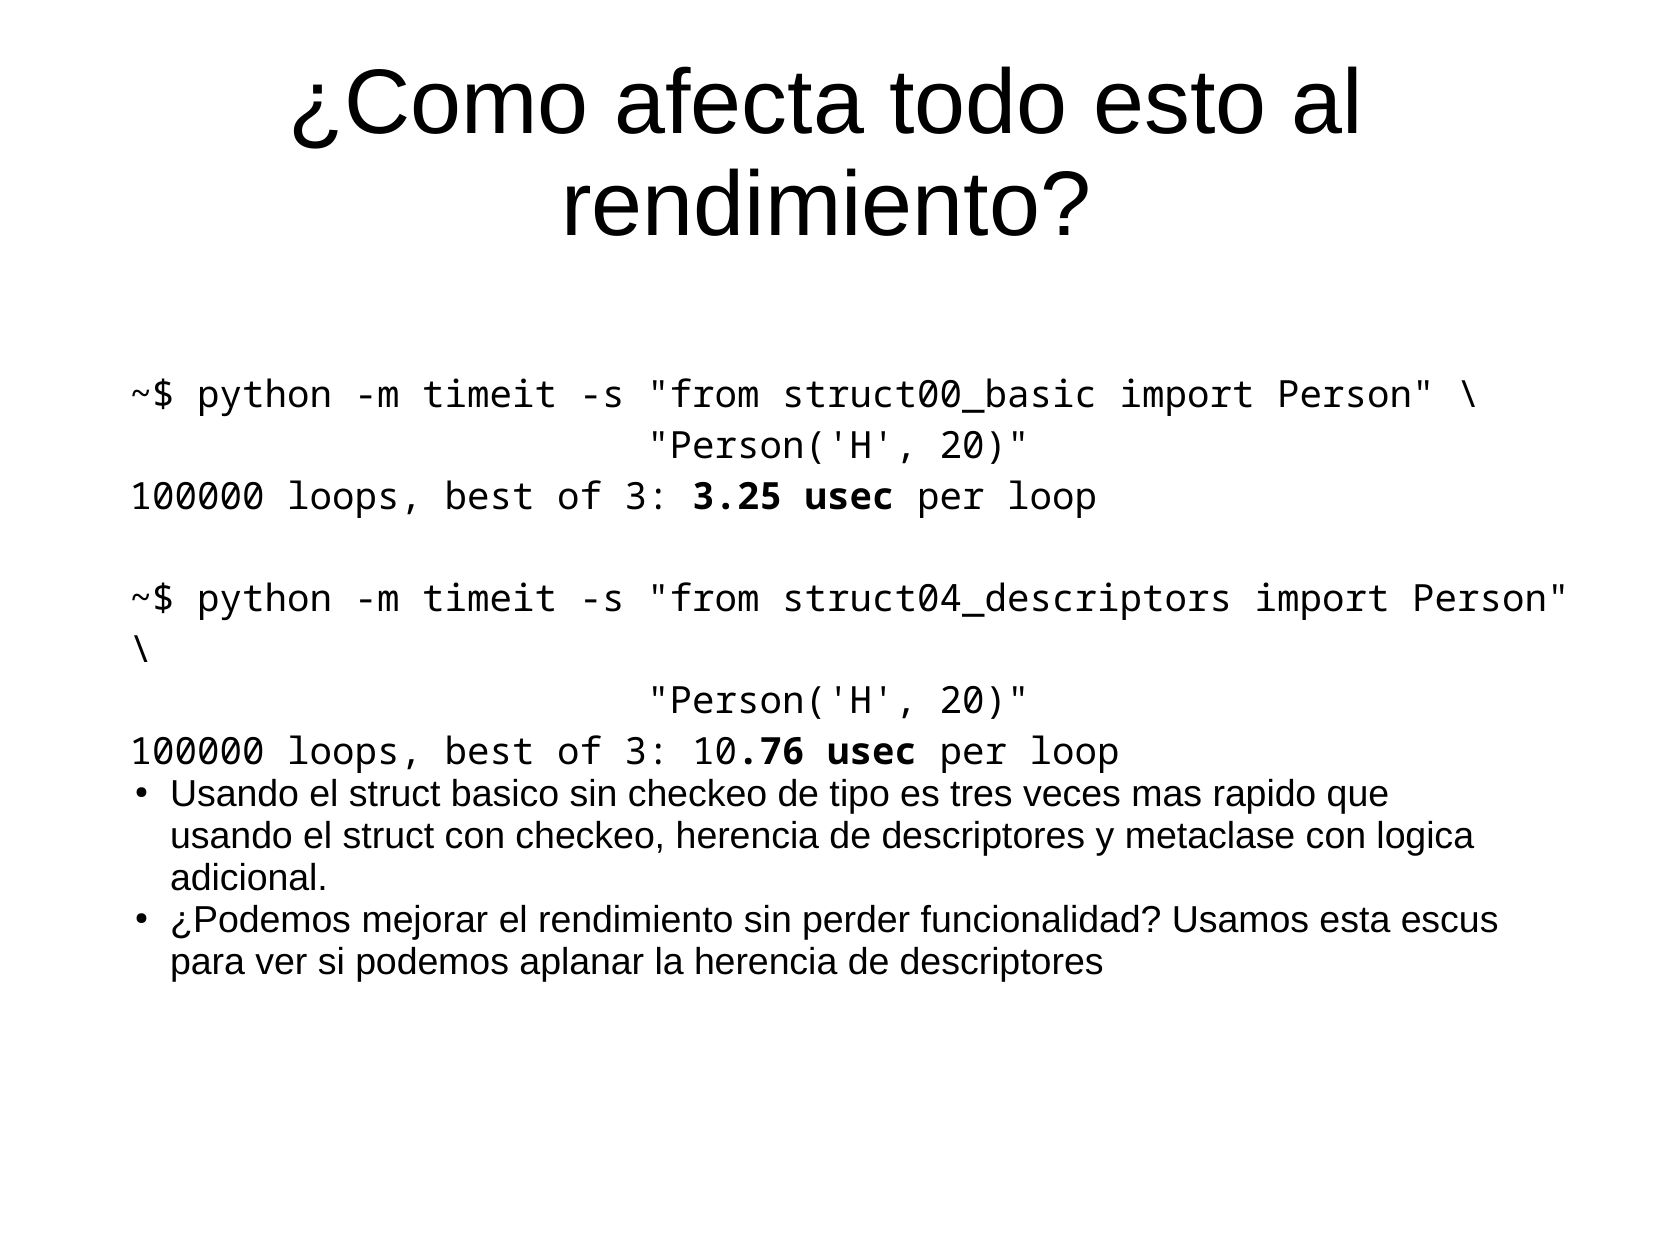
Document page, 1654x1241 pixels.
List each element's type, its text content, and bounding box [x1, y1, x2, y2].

text_box ~$ python -m timeit -s "from struct00_basic import Person" \ "Person('H', 20)" 100000 loops, best of 3: 3.25 usec per loop ~$ python -m timeit -s "from struct04_descriptors import Person" \ "Person('H', 20)" 100000 loops, best of 3: 10.76 usec per loop [114, 360, 1606, 638]
text_box Usando el struct basico sin checkeo de tipo es tres veces mas rapido que usando el struct con checkeo, herencia de descriptores y metaclase con logica adicional. ¿Podemos mejorar el rendimiento sin perder funcionalidad? Usamos esta escus para ver si podemos aplanar la herencia de descriptores [120, 765, 1514, 990]
title ¿Como afecta todo esto al rendimiento? [82, 49, 1571, 257]
